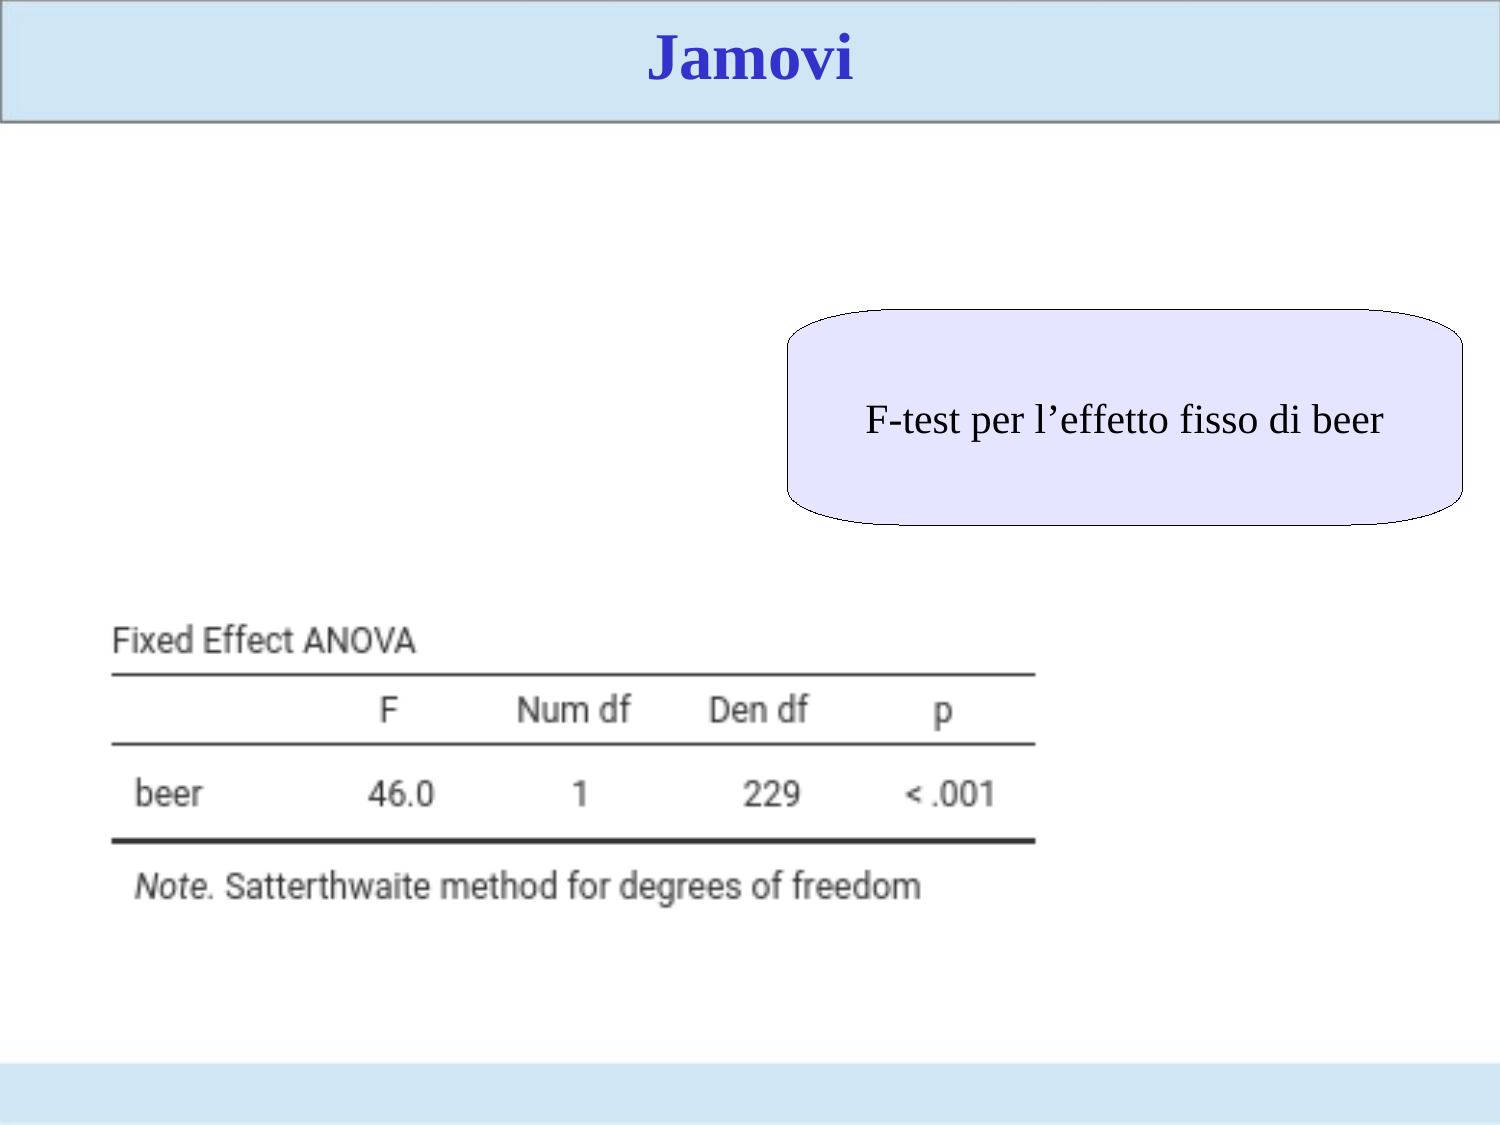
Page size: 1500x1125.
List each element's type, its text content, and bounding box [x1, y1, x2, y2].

title Jamovi [112, 0, 1388, 147]
text_box F-test per l’effetto fisso di beer [787, 309, 1463, 526]
picture [0, 0, 1500, 1125]
